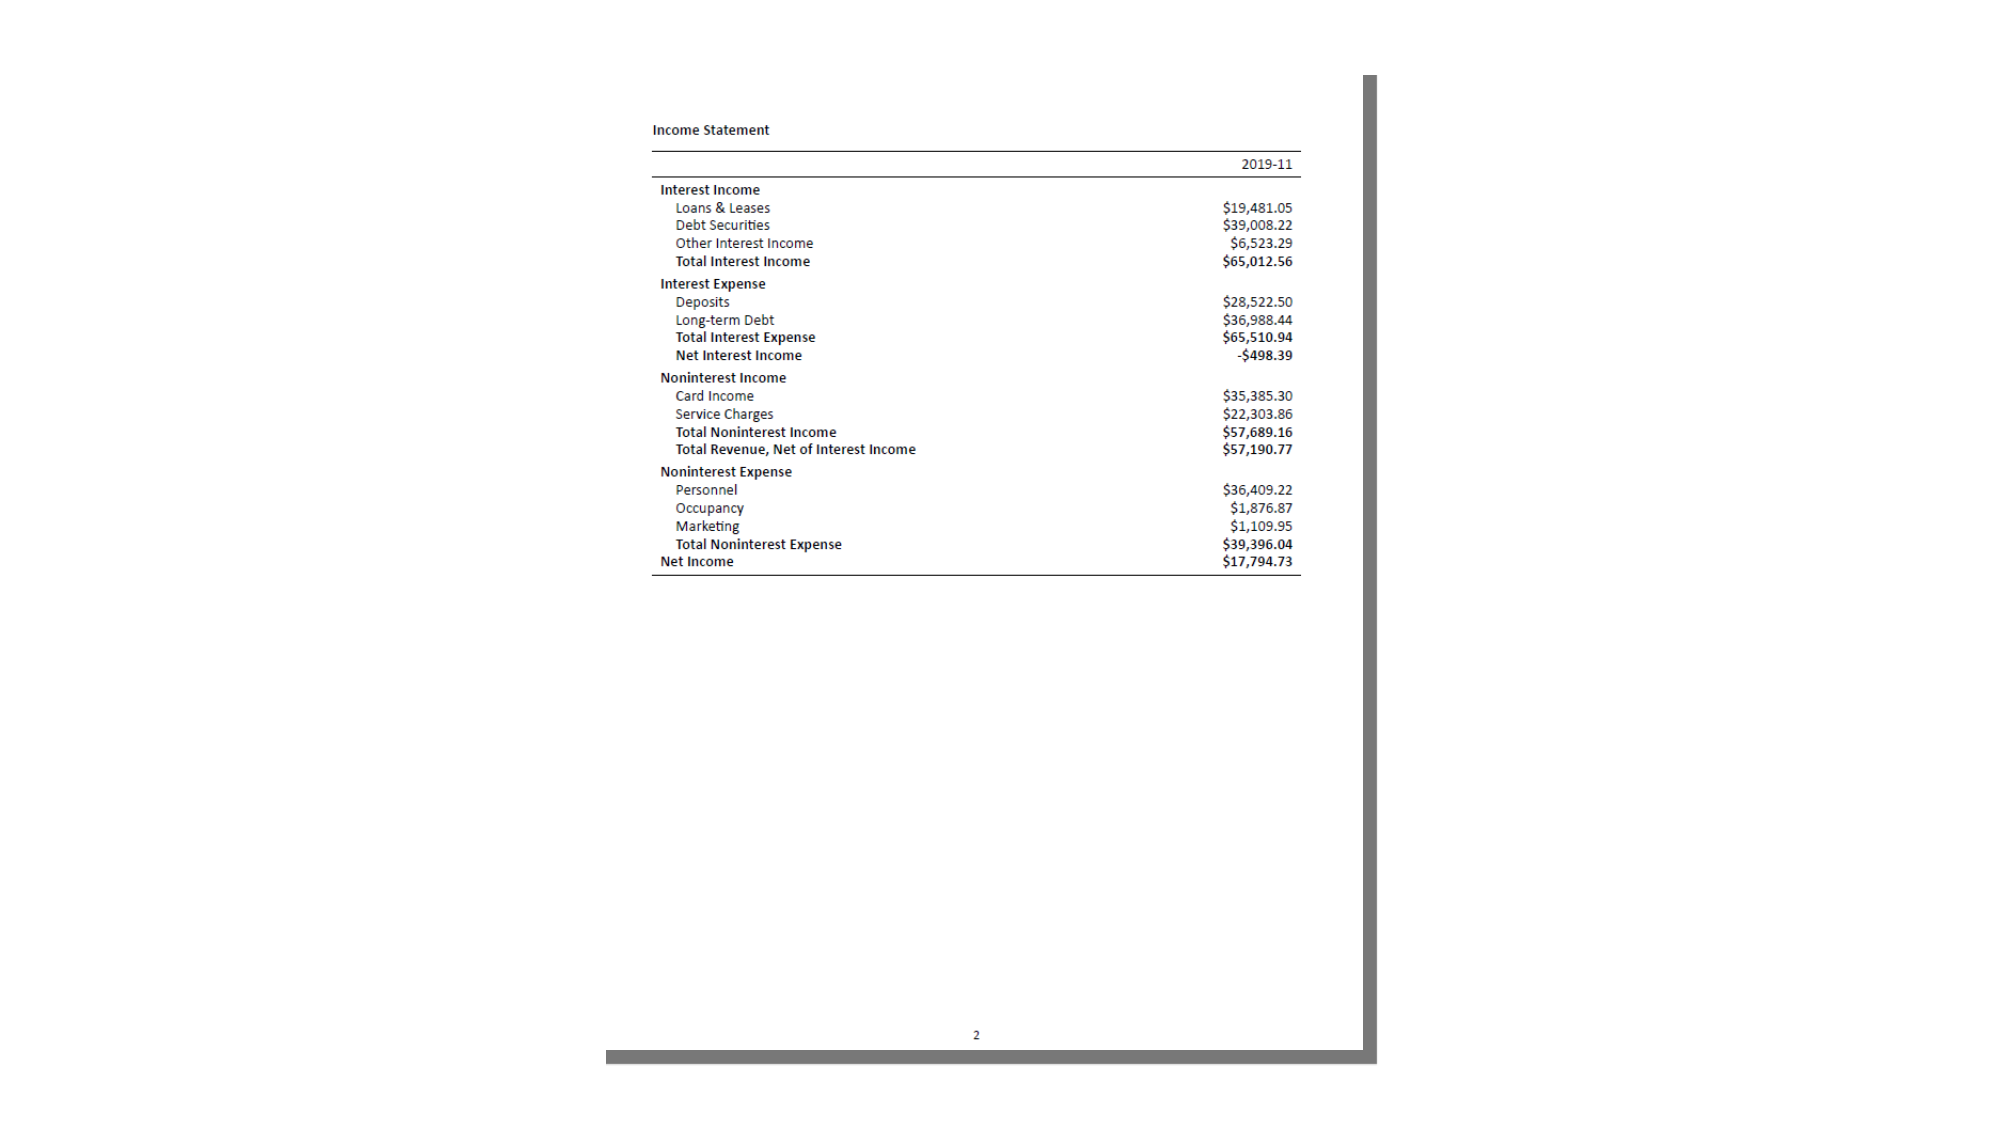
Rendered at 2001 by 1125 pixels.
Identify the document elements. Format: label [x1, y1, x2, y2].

picture [590, 59, 1363, 1050]
